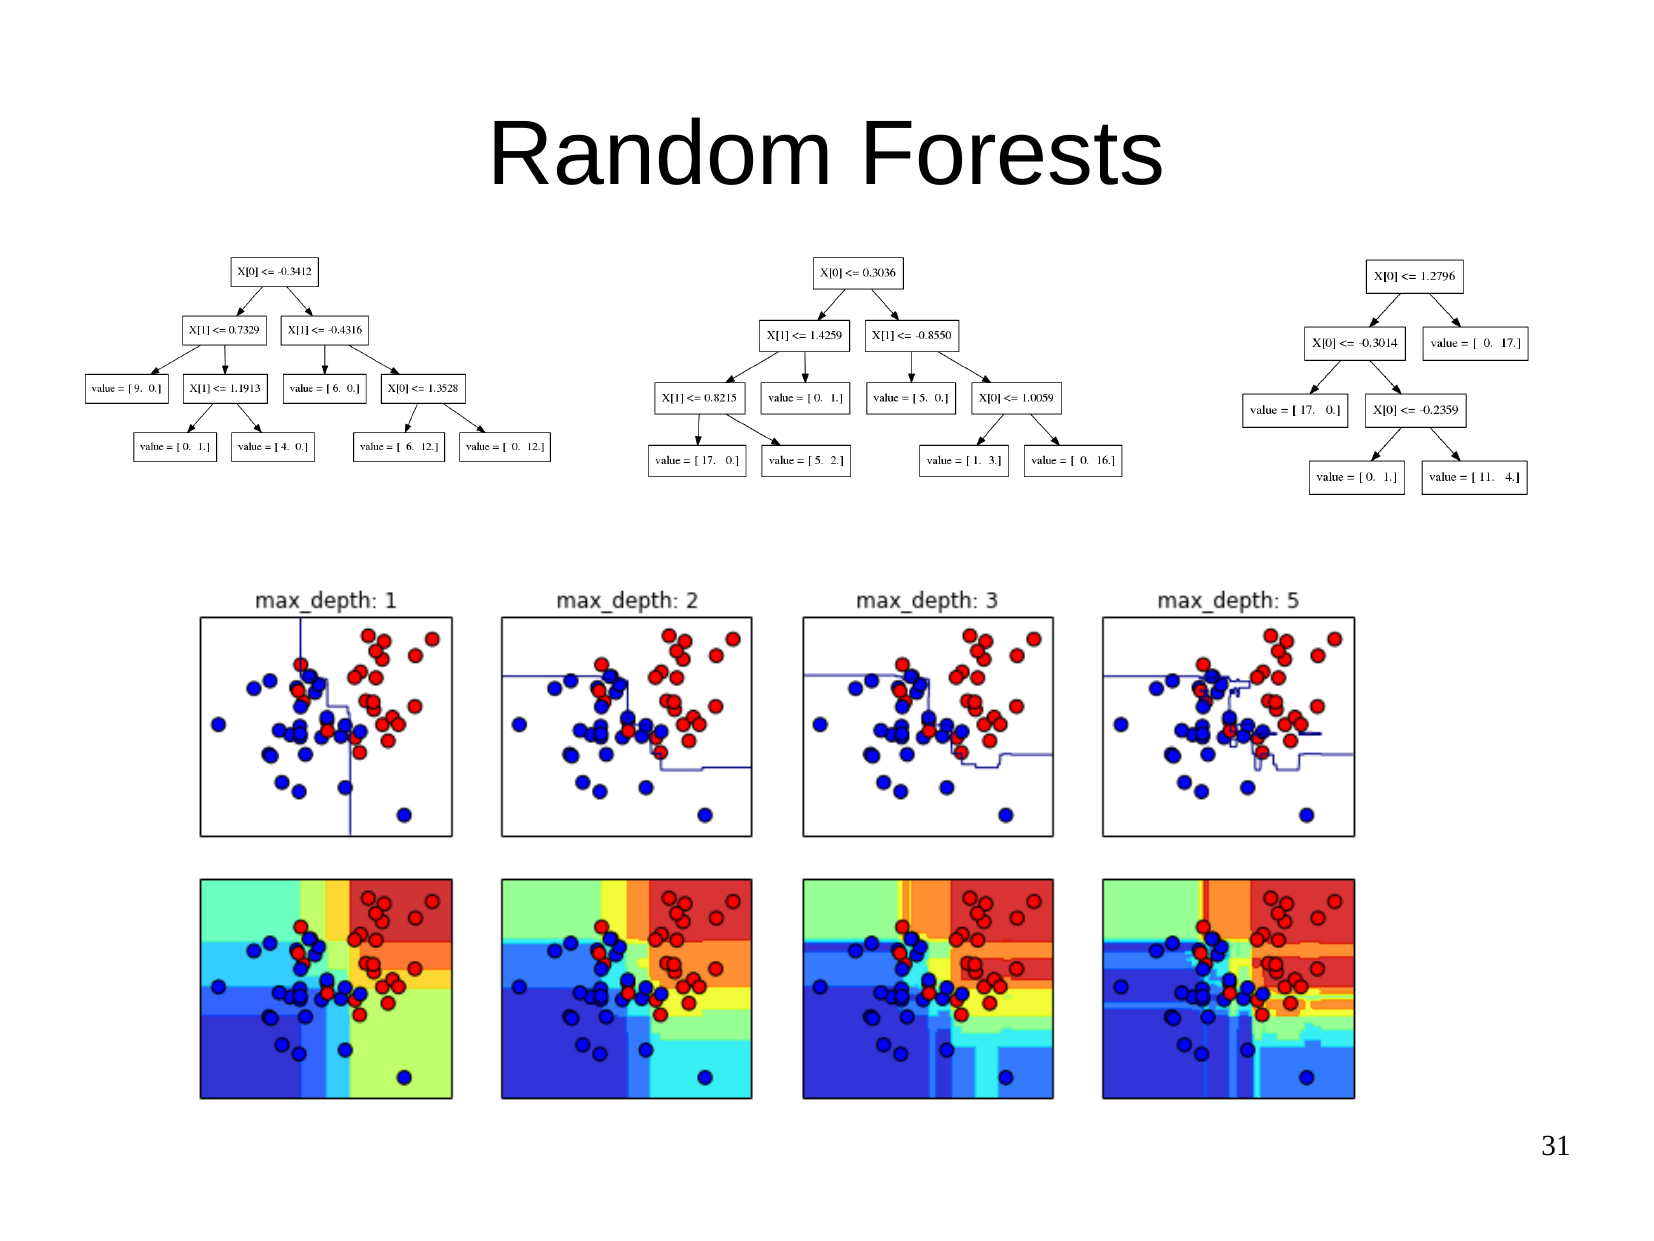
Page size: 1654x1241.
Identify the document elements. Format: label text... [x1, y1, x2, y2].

picture [1239, 256, 1531, 498]
picture [645, 254, 1125, 481]
picture [188, 579, 1366, 1111]
title Random Forests [82, 49, 1571, 257]
picture [82, 254, 553, 466]
